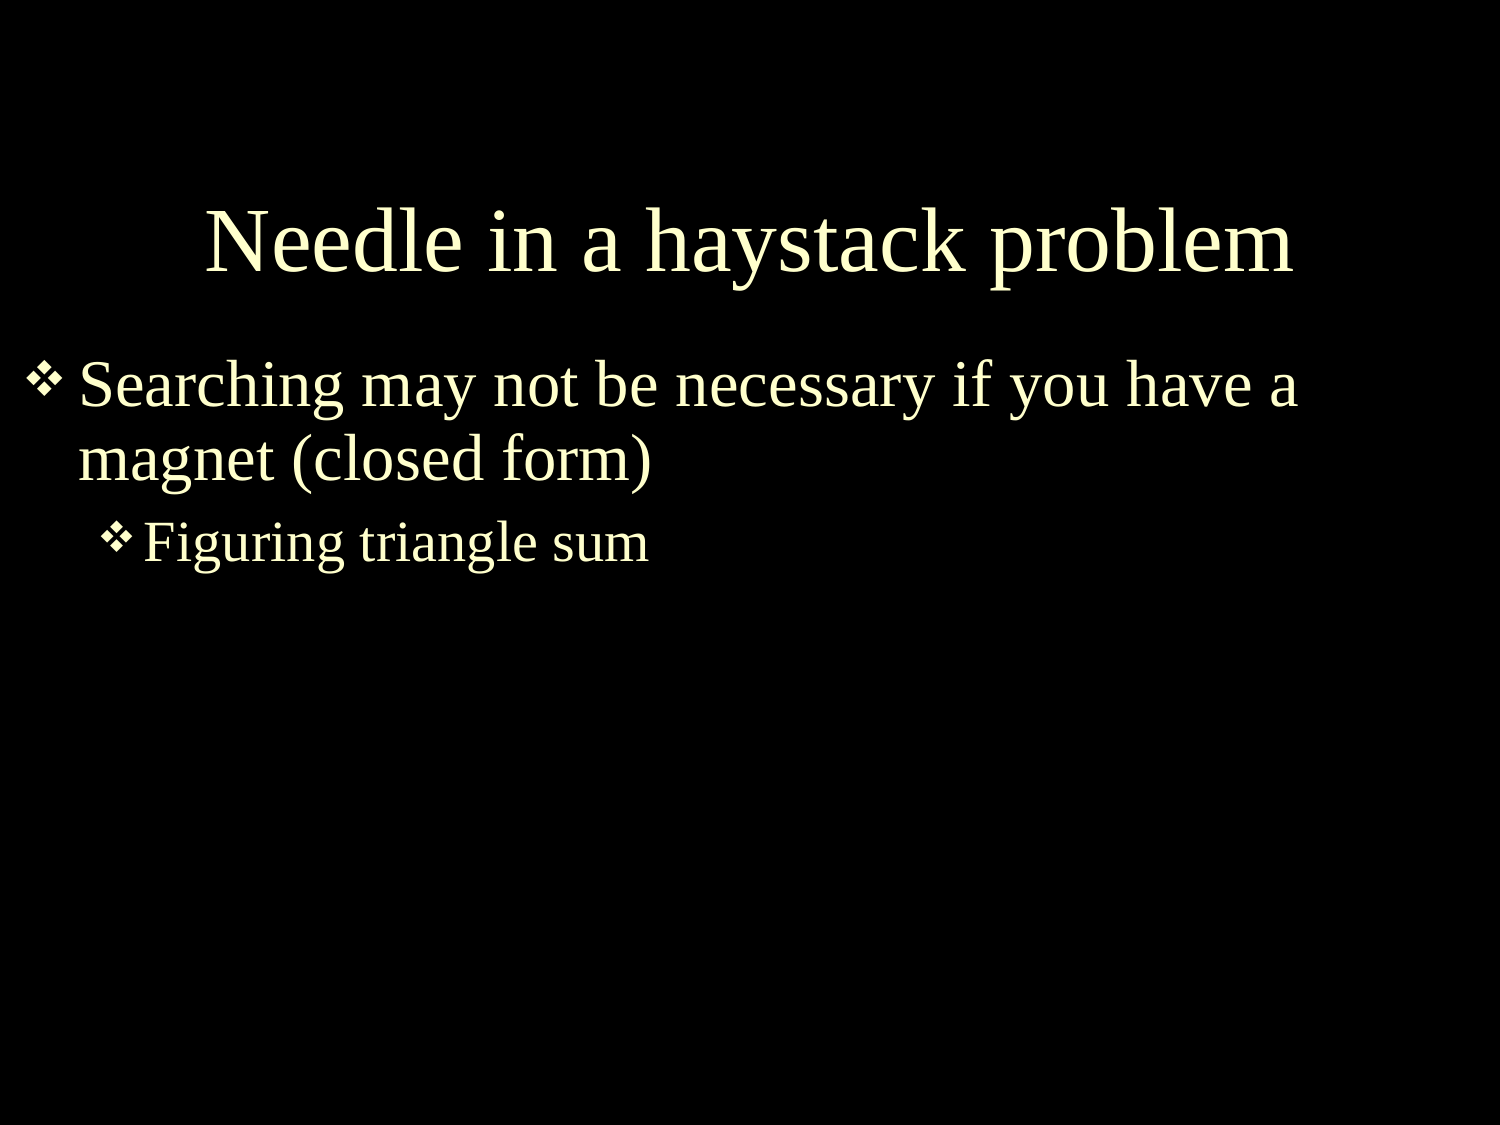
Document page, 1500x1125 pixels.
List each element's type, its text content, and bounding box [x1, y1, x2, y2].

list Searching may not be necessary if you have a magnet (closed form) Figuring triangle sum [22, 347, 1482, 1090]
title Needle in a haystack problem [22, 145, 1480, 336]
